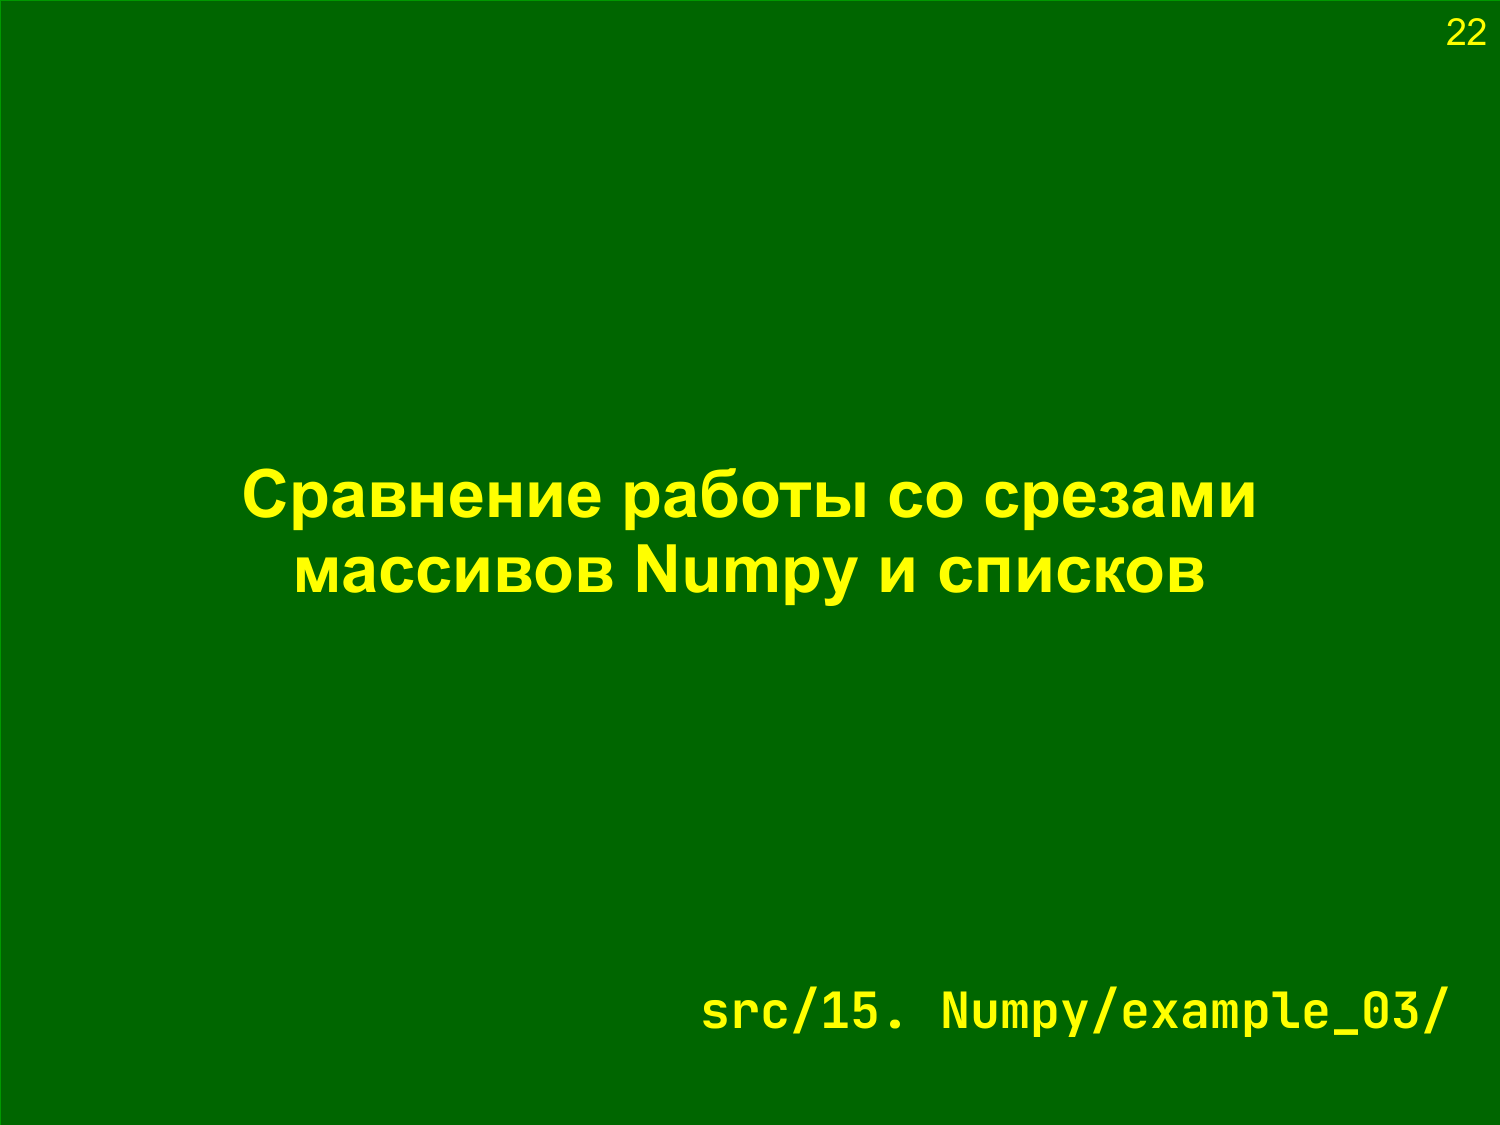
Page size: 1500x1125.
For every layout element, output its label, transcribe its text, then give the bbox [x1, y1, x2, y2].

title Сравнение работы со срезами массивов Numpy и списков [75, 419, 1426, 645]
title src/15. Numpy/example_03/ [20, 898, 1451, 1123]
